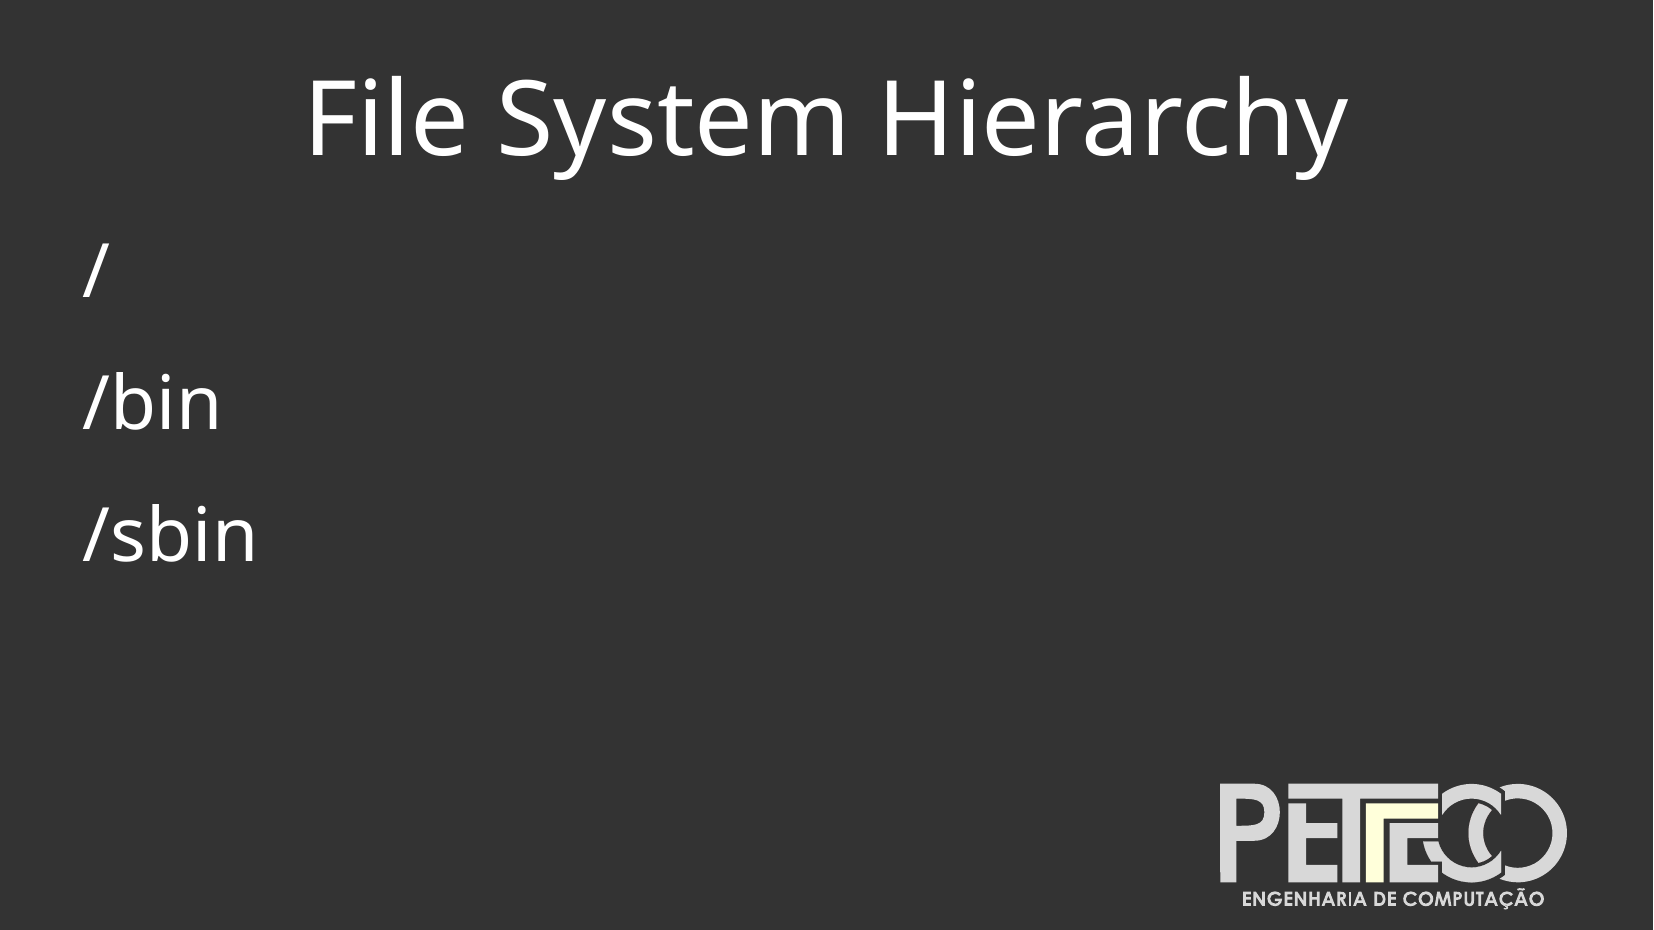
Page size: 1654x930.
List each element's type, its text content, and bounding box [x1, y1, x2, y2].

title File System Hierarchy [82, 37, 1571, 193]
list / /bin /sbin [82, 217, 1571, 757]
